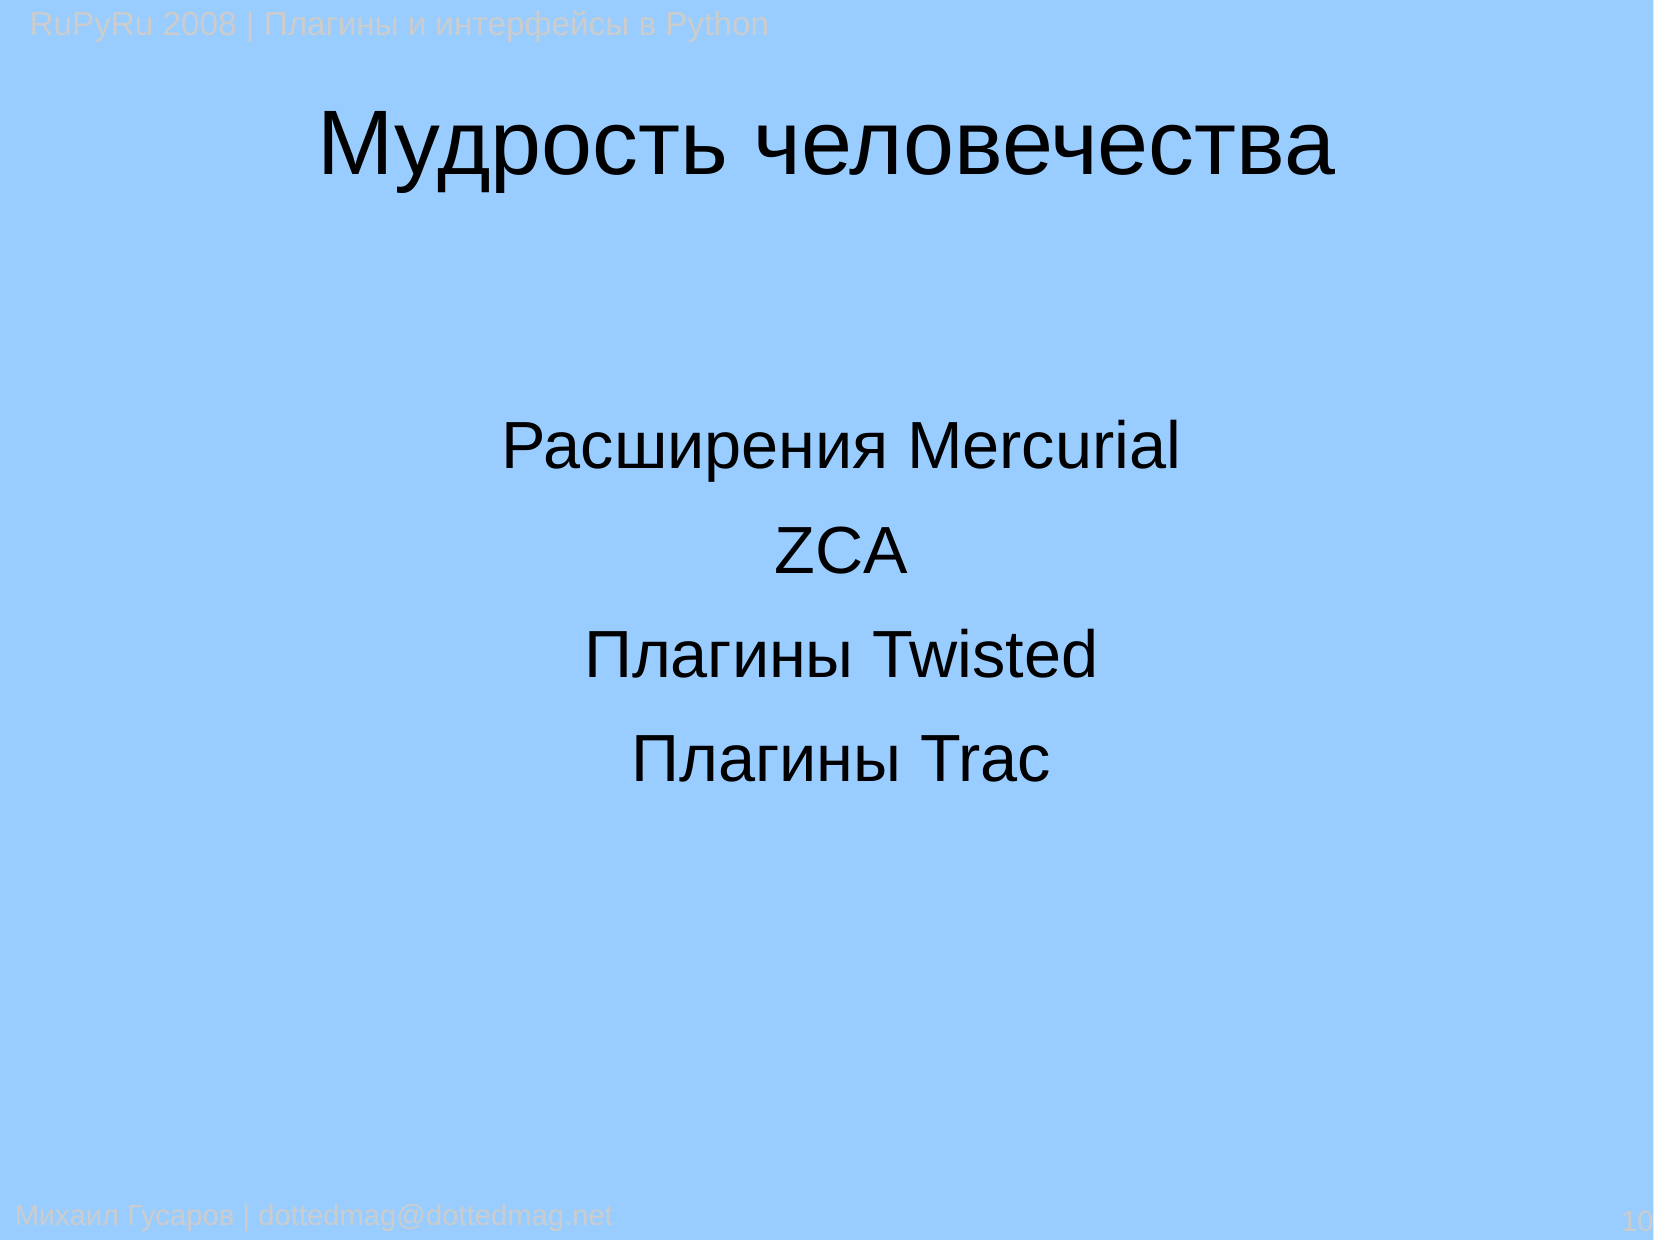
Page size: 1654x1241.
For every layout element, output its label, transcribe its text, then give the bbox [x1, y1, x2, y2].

list Расширения Mercurial ZCA Плагины Twisted Плагины Trac [88, 408, 1577, 827]
title Мудрость человечества [82, 49, 1571, 237]
